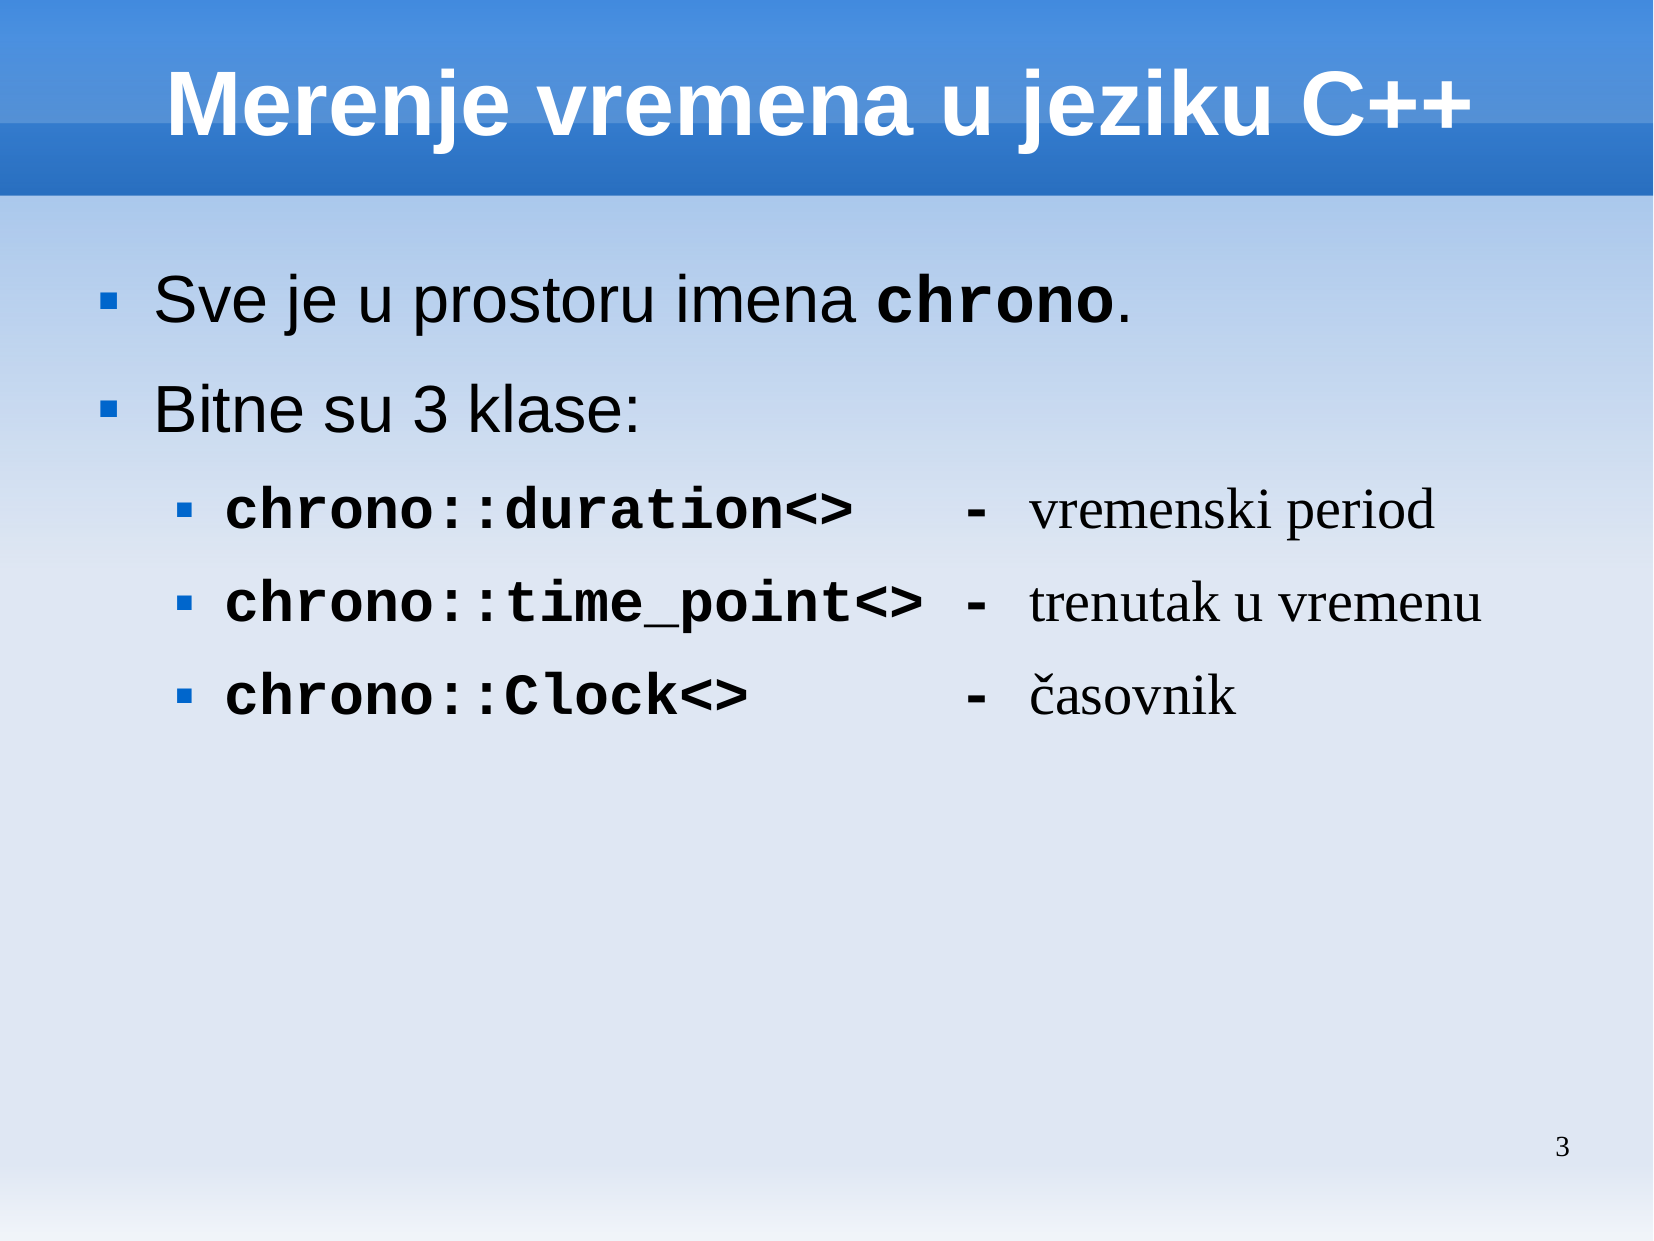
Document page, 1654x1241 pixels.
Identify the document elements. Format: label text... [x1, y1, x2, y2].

title Merenje vremena u jeziku C++ [76, 0, 1565, 208]
list Sve je u prostoru imena chrono. Bitne su 3 klase: chrono::duration<> - vremenski period chrono::time_point<> - trenutak u vremenu chrono::Clock<> - časovnik [82, 262, 1571, 1082]
picture [0, 0, 1654, 1241]
